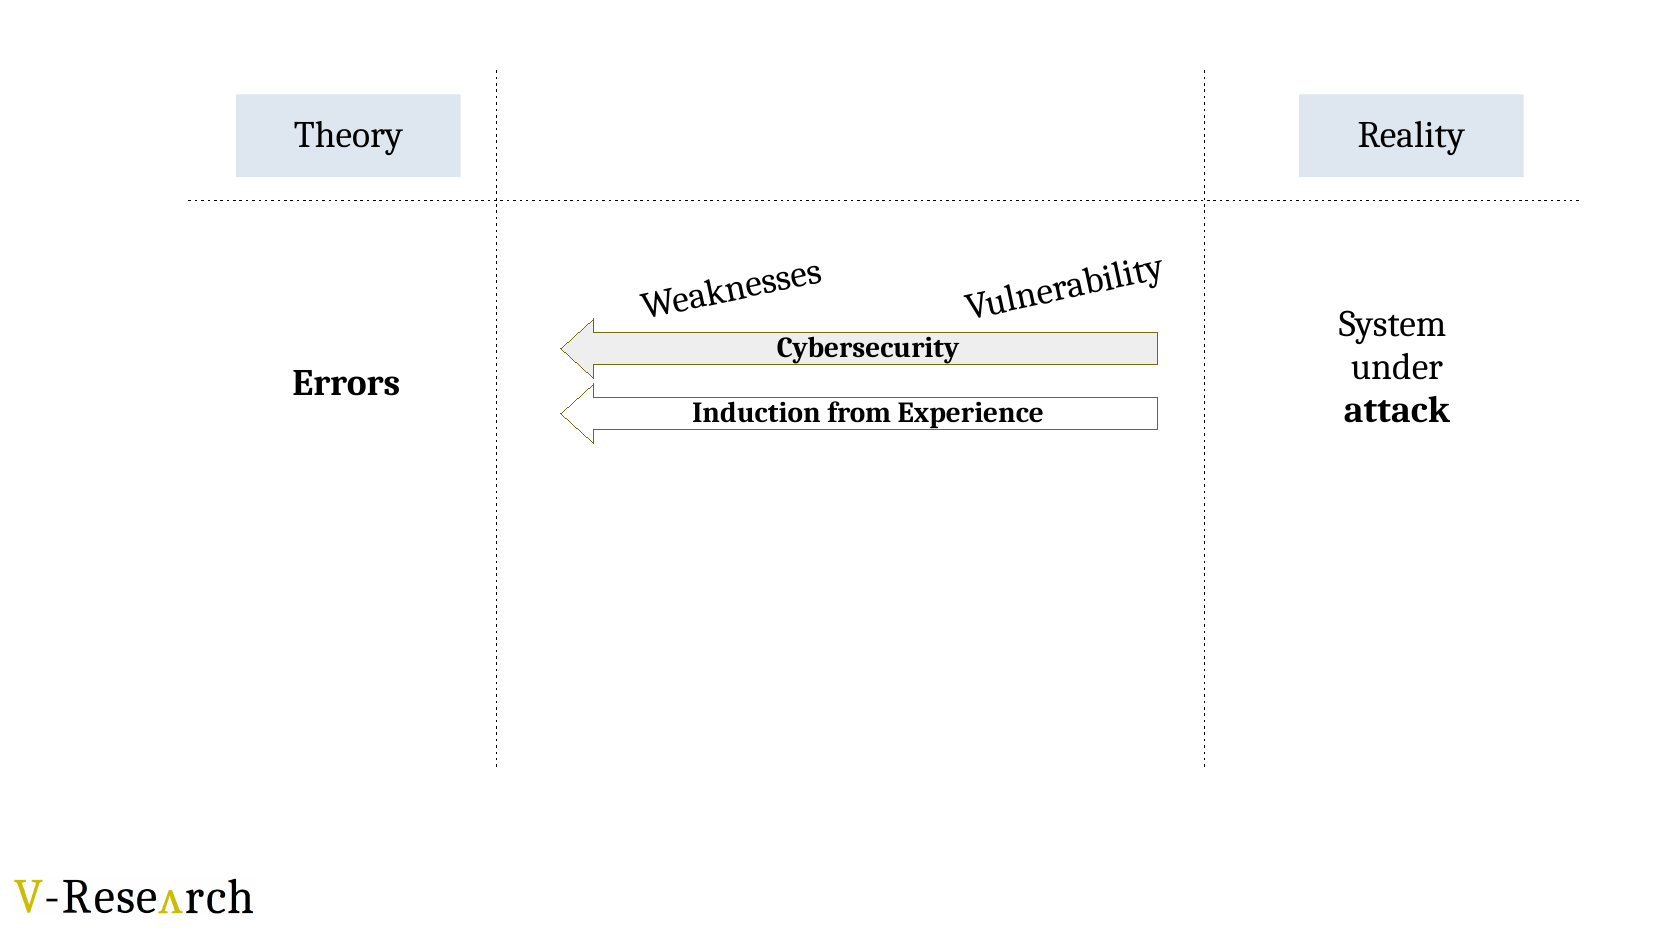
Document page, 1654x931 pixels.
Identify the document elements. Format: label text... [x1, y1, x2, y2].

text_box Vulnerability [945, 233, 1190, 332]
picture [11, 876, 256, 916]
text_box Induction from Experience [560, 383, 1158, 444]
text_box Weaknesses [608, 235, 855, 332]
text_box Errors [277, 354, 419, 414]
text_box Reality [1299, 94, 1524, 178]
text_box Cybersecurity [560, 318, 1158, 379]
text_box System under attack [1324, 295, 1477, 443]
text_box Theory [236, 94, 461, 178]
